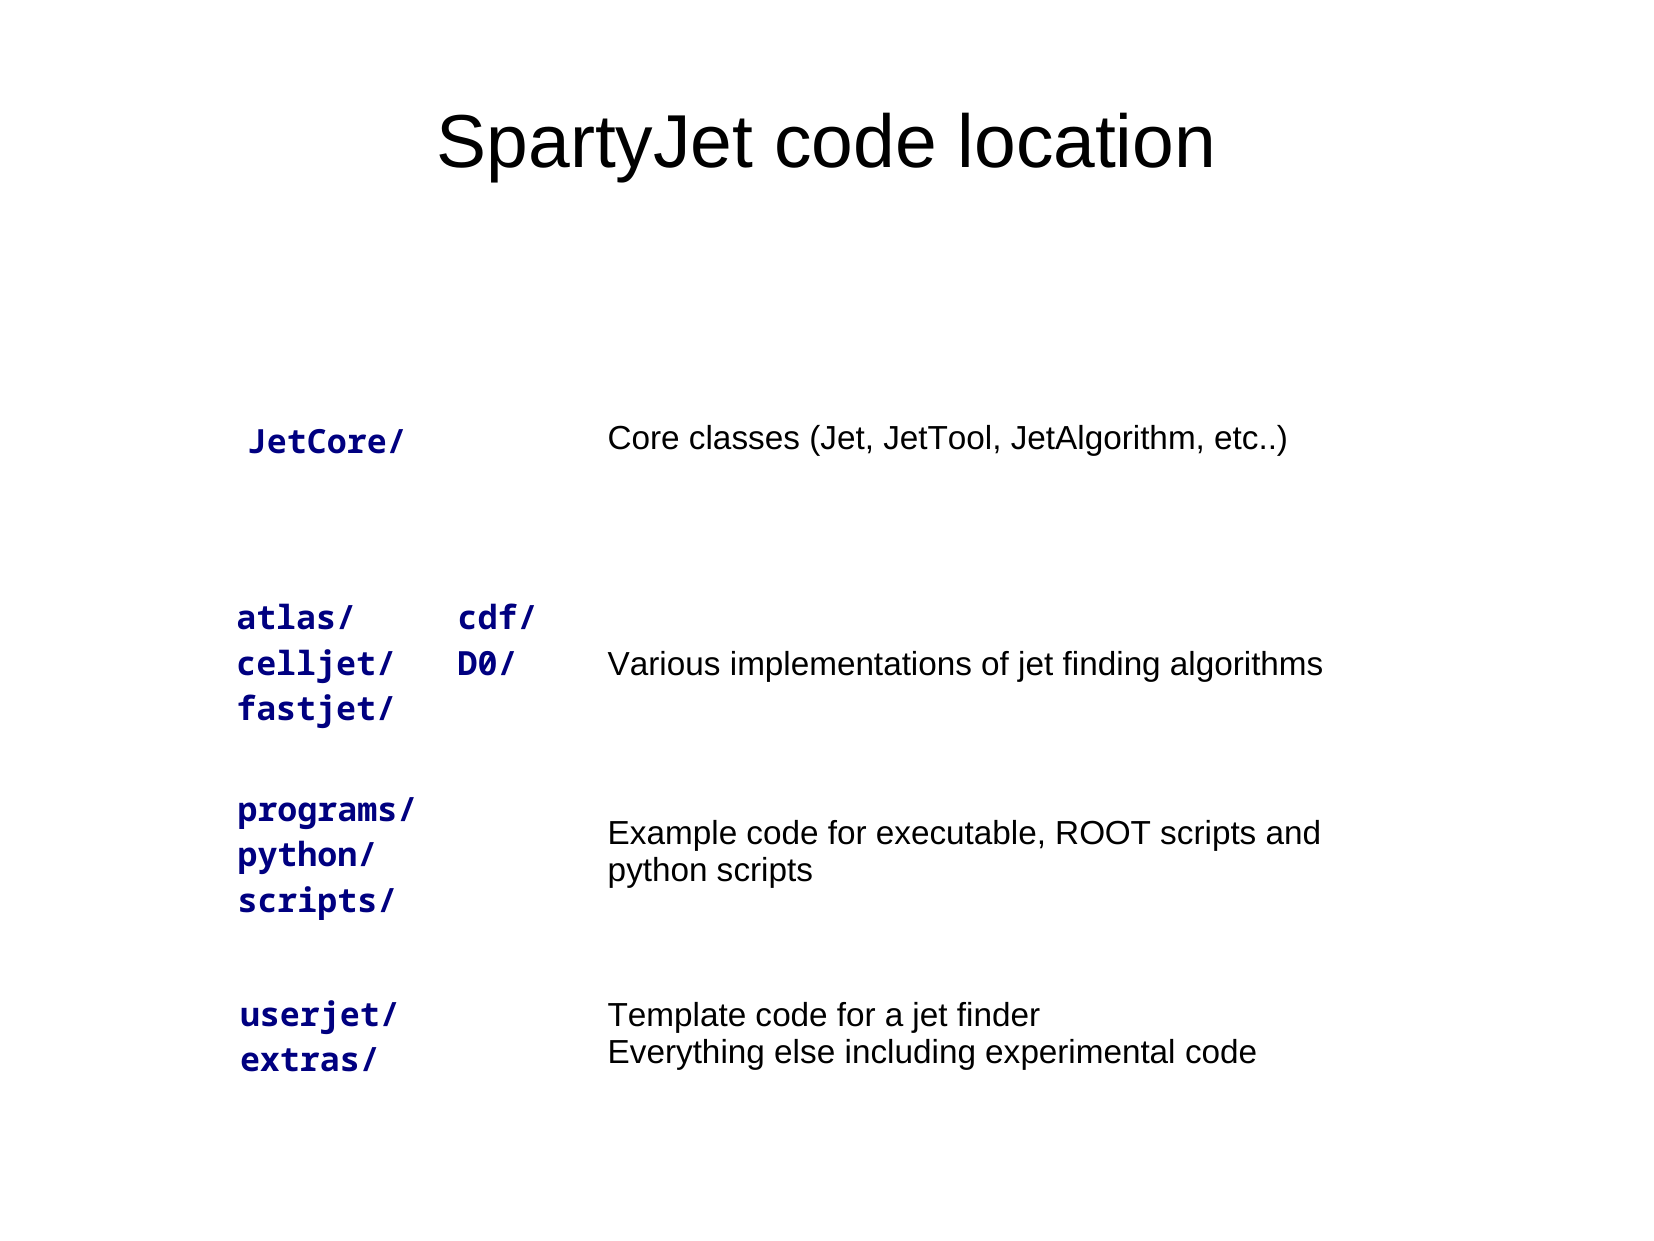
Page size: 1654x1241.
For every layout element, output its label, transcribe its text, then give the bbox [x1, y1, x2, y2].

text_box userjet/ extras/ [225, 983, 520, 1085]
text_box Core classes (Jet, JetTool, JetAlgorithm, etc..) [592, 412, 1305, 465]
text_box Example code for executable, ROOT scripts and python scripts [730, 807, 1338, 896]
text_box atlas/ cdf/ celljet/ D0/ fastjet/ [221, 586, 867, 742]
text_box SpartyJet code location [422, 92, 1232, 191]
text_box JetCore/ [232, 410, 463, 470]
text_box Template code for a jet finder Everything else including experimental code [592, 989, 1338, 1079]
text_box programs/ python/ scripts/ [222, 778, 730, 925]
text_box Various implementations of jet finding algorithms [867, 638, 1340, 691]
